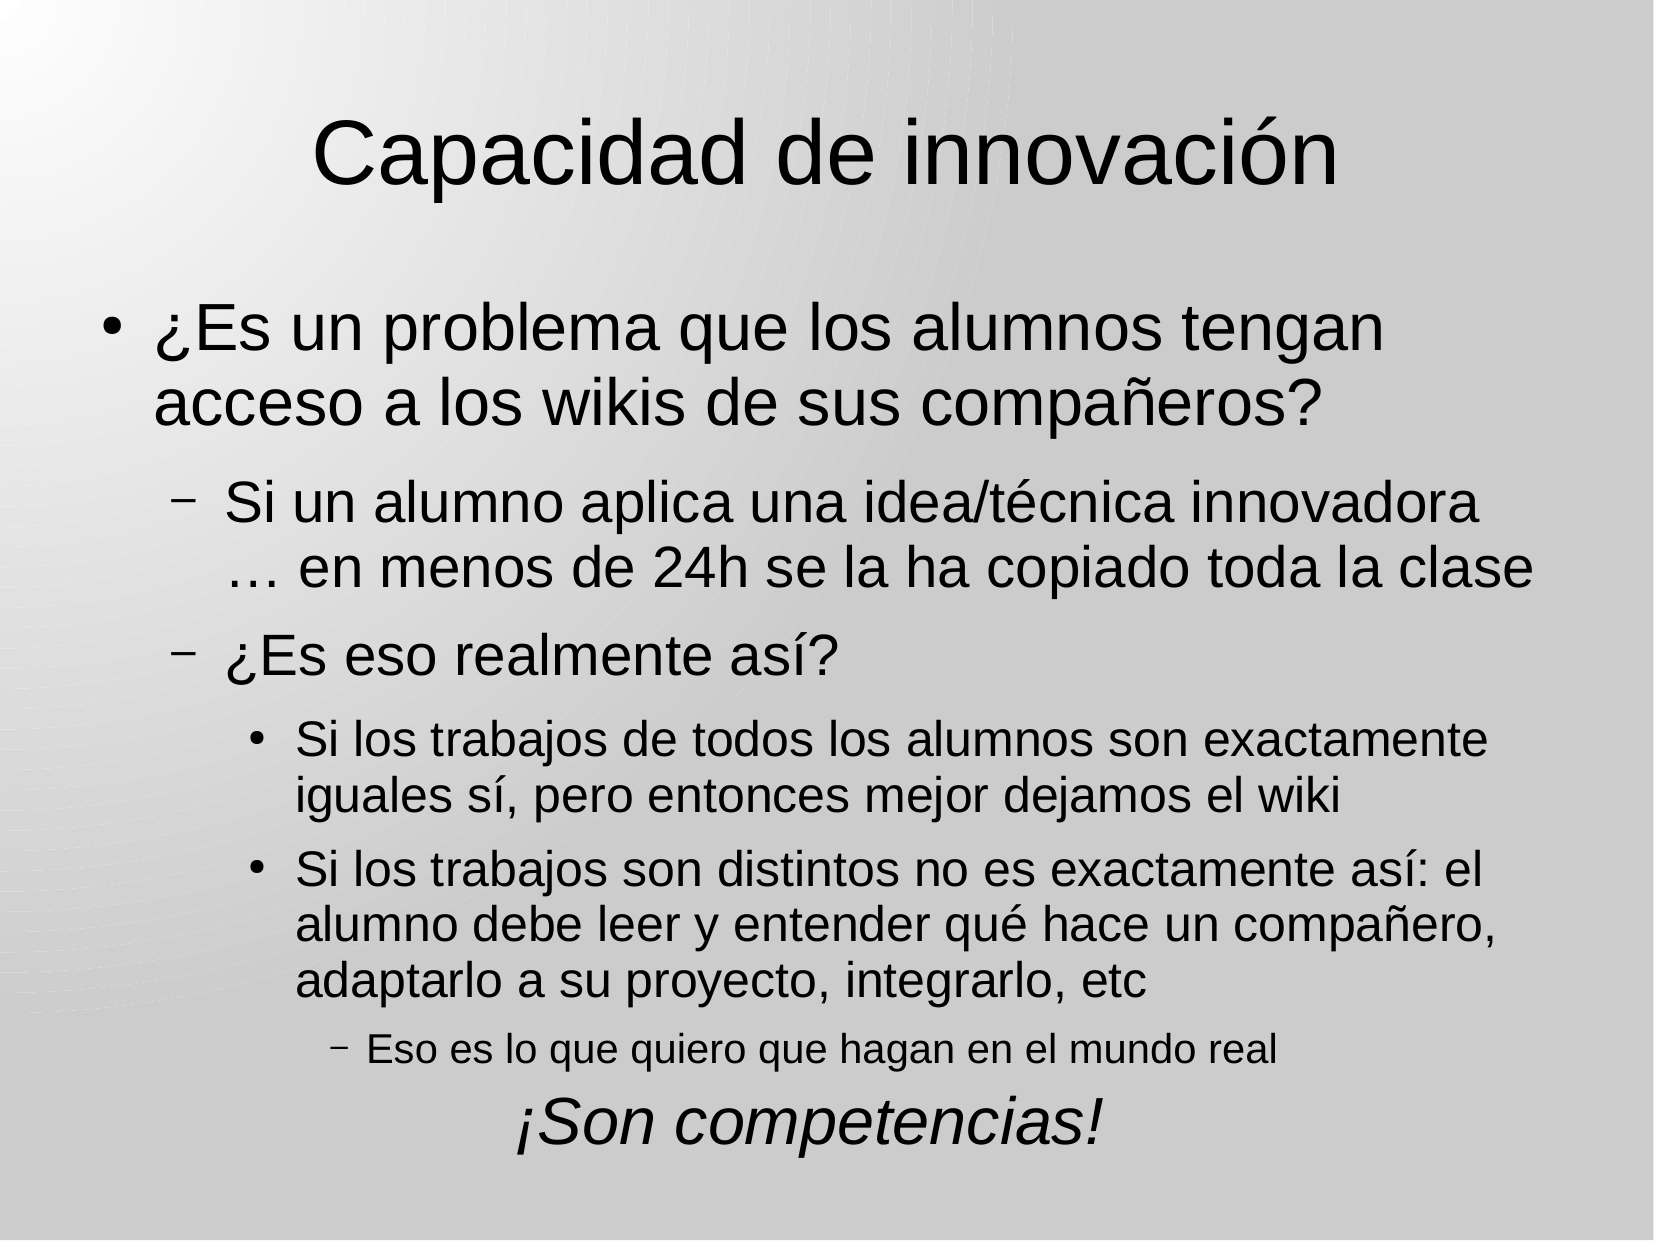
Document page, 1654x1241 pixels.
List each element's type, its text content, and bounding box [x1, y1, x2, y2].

title Capacidad de innovación [82, 49, 1571, 257]
list ¿Es un problema que los alumnos tengan acceso a los wikis de sus compañeros? Si un alumno aplica una idea/técnica innovadora … en menos de 24h se la ha copiado toda la clase ¿Es eso realmente así? Si los trabajos de todos los alumnos son exactamente iguales sí, pero entonces mejor dejamos el wiki Si los trabajos son distintos no es exactamente así: el alumno debe leer y entender qué hace un compañero, adaptarlo a su proyecto, integrarlo, etc Eso es lo que quiero que hagan en el mundo real ¡Son competencias! [82, 290, 1538, 1170]
